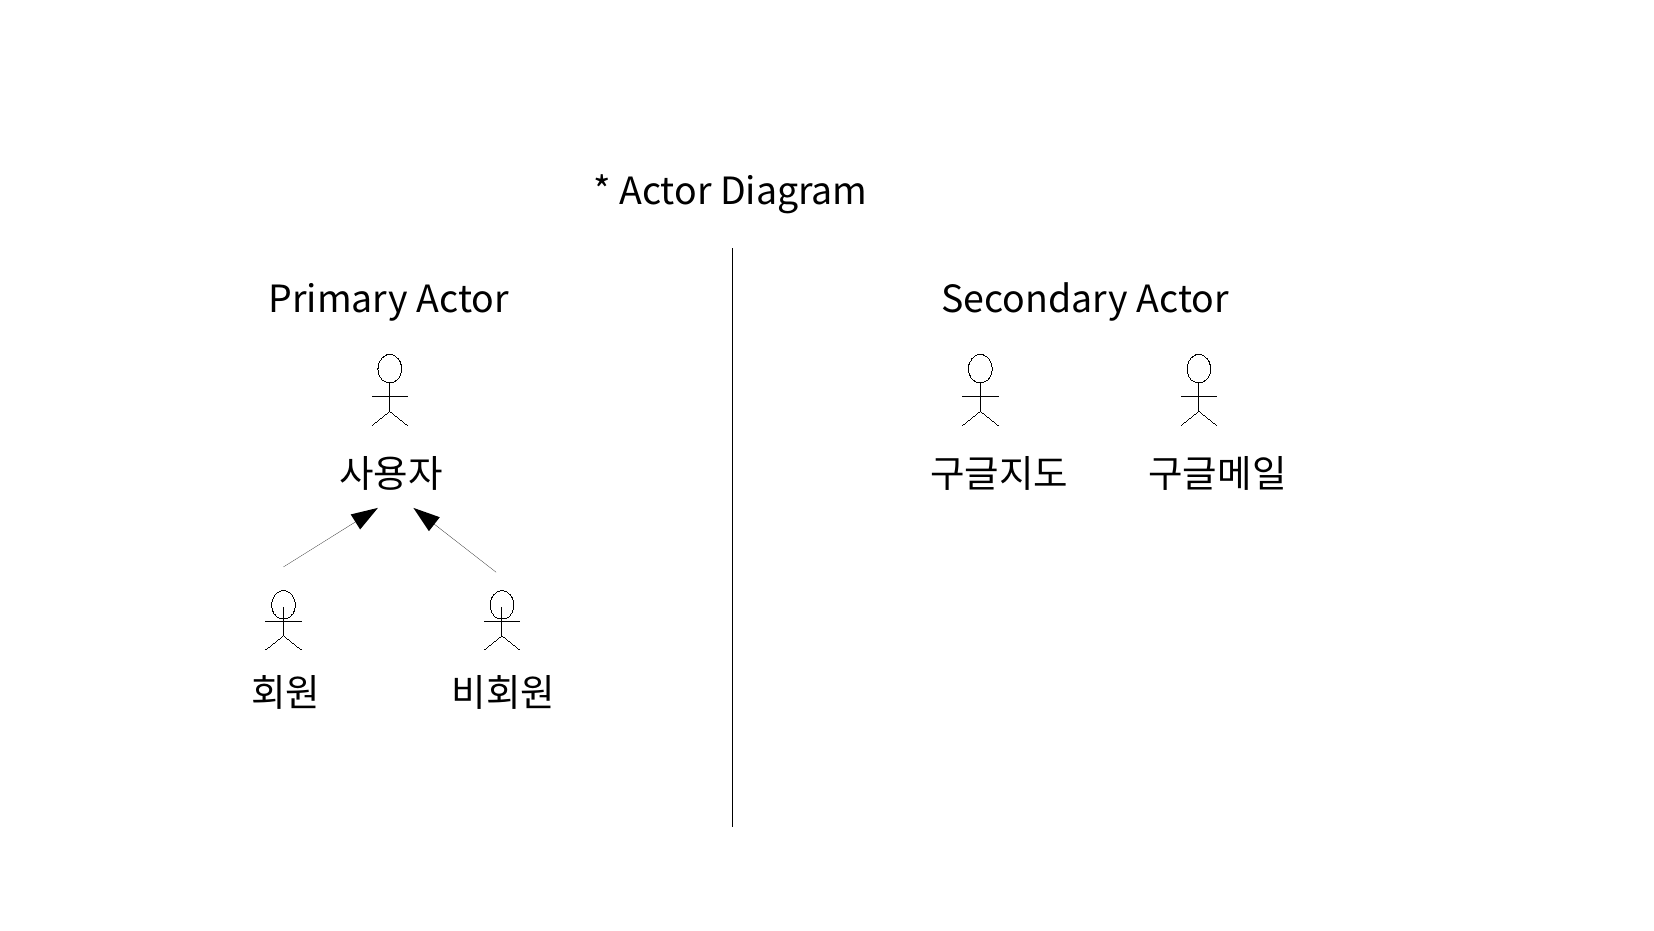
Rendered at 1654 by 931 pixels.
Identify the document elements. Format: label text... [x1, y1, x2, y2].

text_box 구글지도 [915, 437, 1093, 561]
text_box * Actor Diagram [578, 153, 1063, 223]
text_box [490, 590, 514, 619]
text_box Primary Actor [733, 261, 739, 331]
text_box 비회원 [437, 655, 615, 779]
text_box 구글메일 [1133, 437, 1312, 561]
text_box 사용자 [324, 437, 502, 561]
text_box [377, 354, 402, 383]
text_box Primary Actor [253, 261, 732, 331]
text_box Secondary Actor [927, 261, 1412, 331]
text_box [271, 590, 296, 619]
text_box 회원 [236, 655, 414, 779]
text_box [1187, 354, 1211, 383]
text_box [968, 354, 993, 383]
